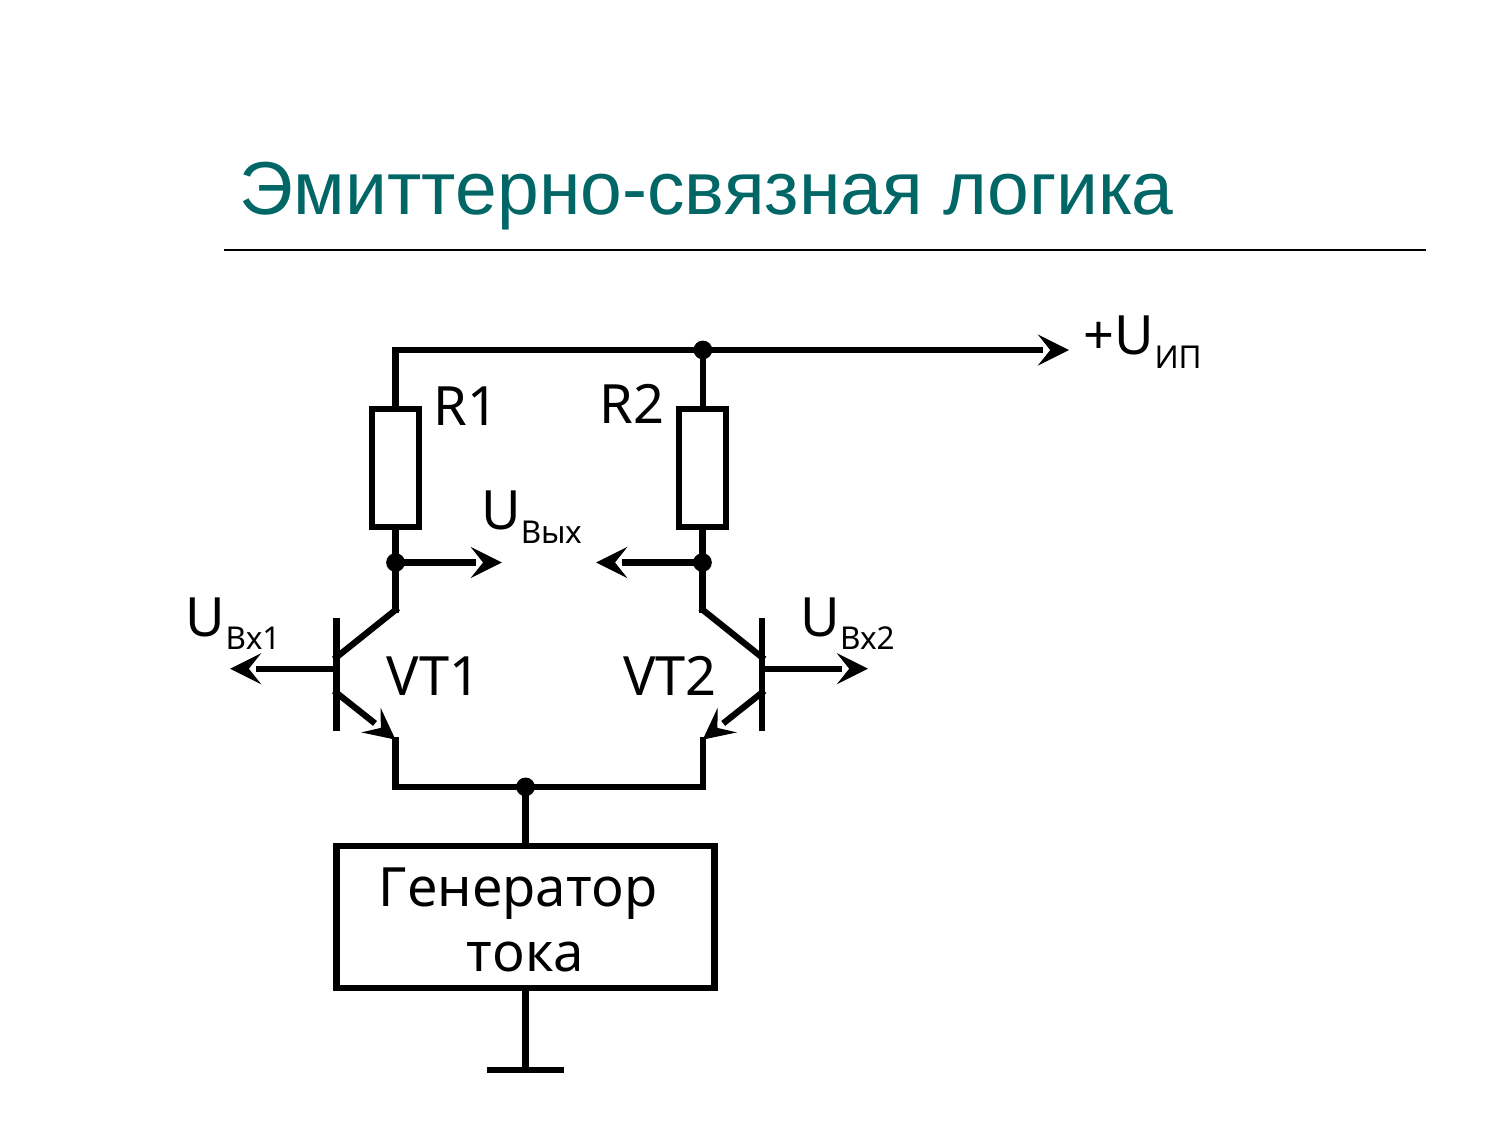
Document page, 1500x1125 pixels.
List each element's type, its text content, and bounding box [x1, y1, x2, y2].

text_box [679, 443, 727, 528]
text_box VT1 [371, 633, 526, 714]
text_box VT2 [608, 633, 762, 714]
title Эмиттерно-связная логика [224, 49, 1425, 237]
text_box Генератор тока [336, 846, 715, 988]
text_box UВх2 [785, 574, 987, 664]
text_box UВых [466, 467, 668, 558]
text_box UВх1 [171, 574, 372, 664]
text_box [372, 409, 420, 528]
text_box +UИП [1069, 293, 1270, 383]
text_box R2 [584, 361, 774, 443]
text_box R1 [419, 364, 609, 445]
